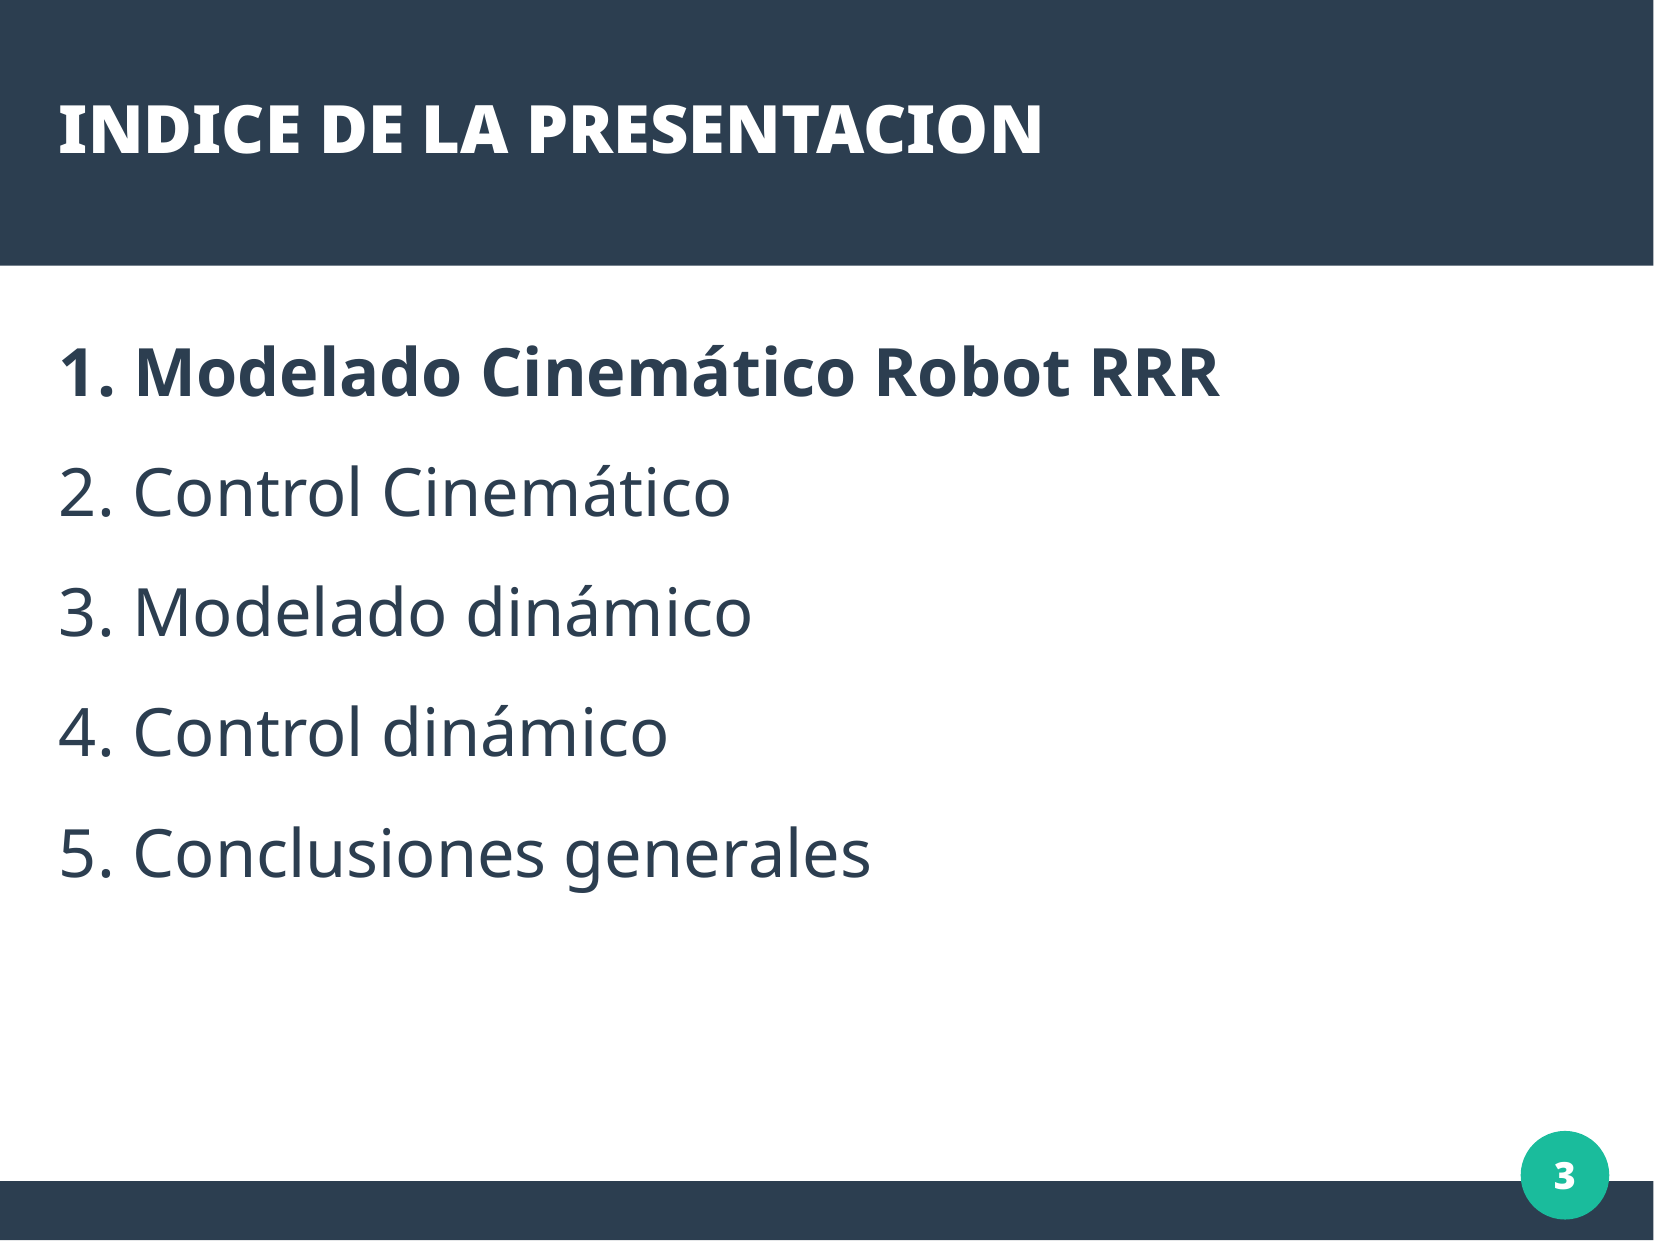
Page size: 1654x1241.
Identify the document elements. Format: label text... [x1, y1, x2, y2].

title INDICE DE LA PRESENTACION [59, 49, 1595, 207]
list 1. Modelado Cinemático Robot RRR 2. Control Cinemático 3. Modelado dinámico 4. Control dinámico 5. Conclusiones generales [59, 324, 1595, 1152]
